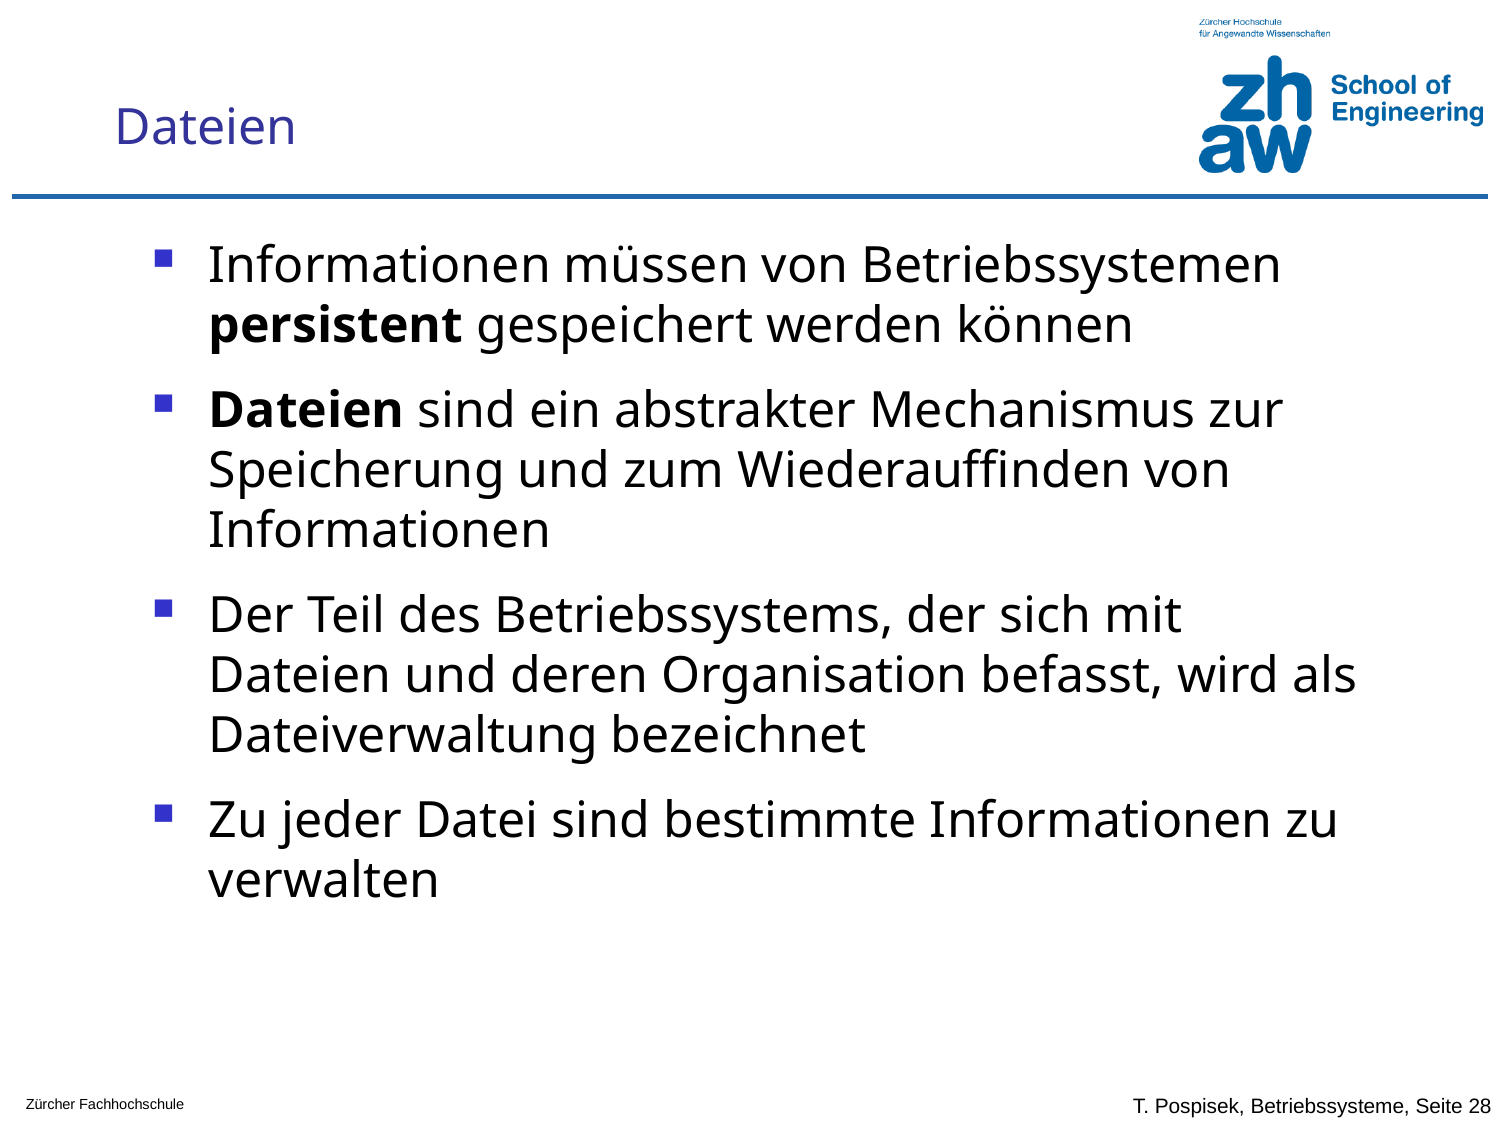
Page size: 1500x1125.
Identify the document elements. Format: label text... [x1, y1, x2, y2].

list Informationen müssen von Betriebssystemen persistent gespeichert werden können Dateien sind ein abstrakter Mechanismus zur Speicherung und zum Wiederauffinden von Informationen Der Teil des Betriebssystems, der sich mit Dateien und deren Organisation befasst, wird als Dateiverwaltung bezeichnet Zu jeder Datei sind bestimmte Informationen zu verwalten [137, 224, 1388, 963]
picture [1199, 19, 1483, 173]
title Dateien [99, 50, 1379, 163]
